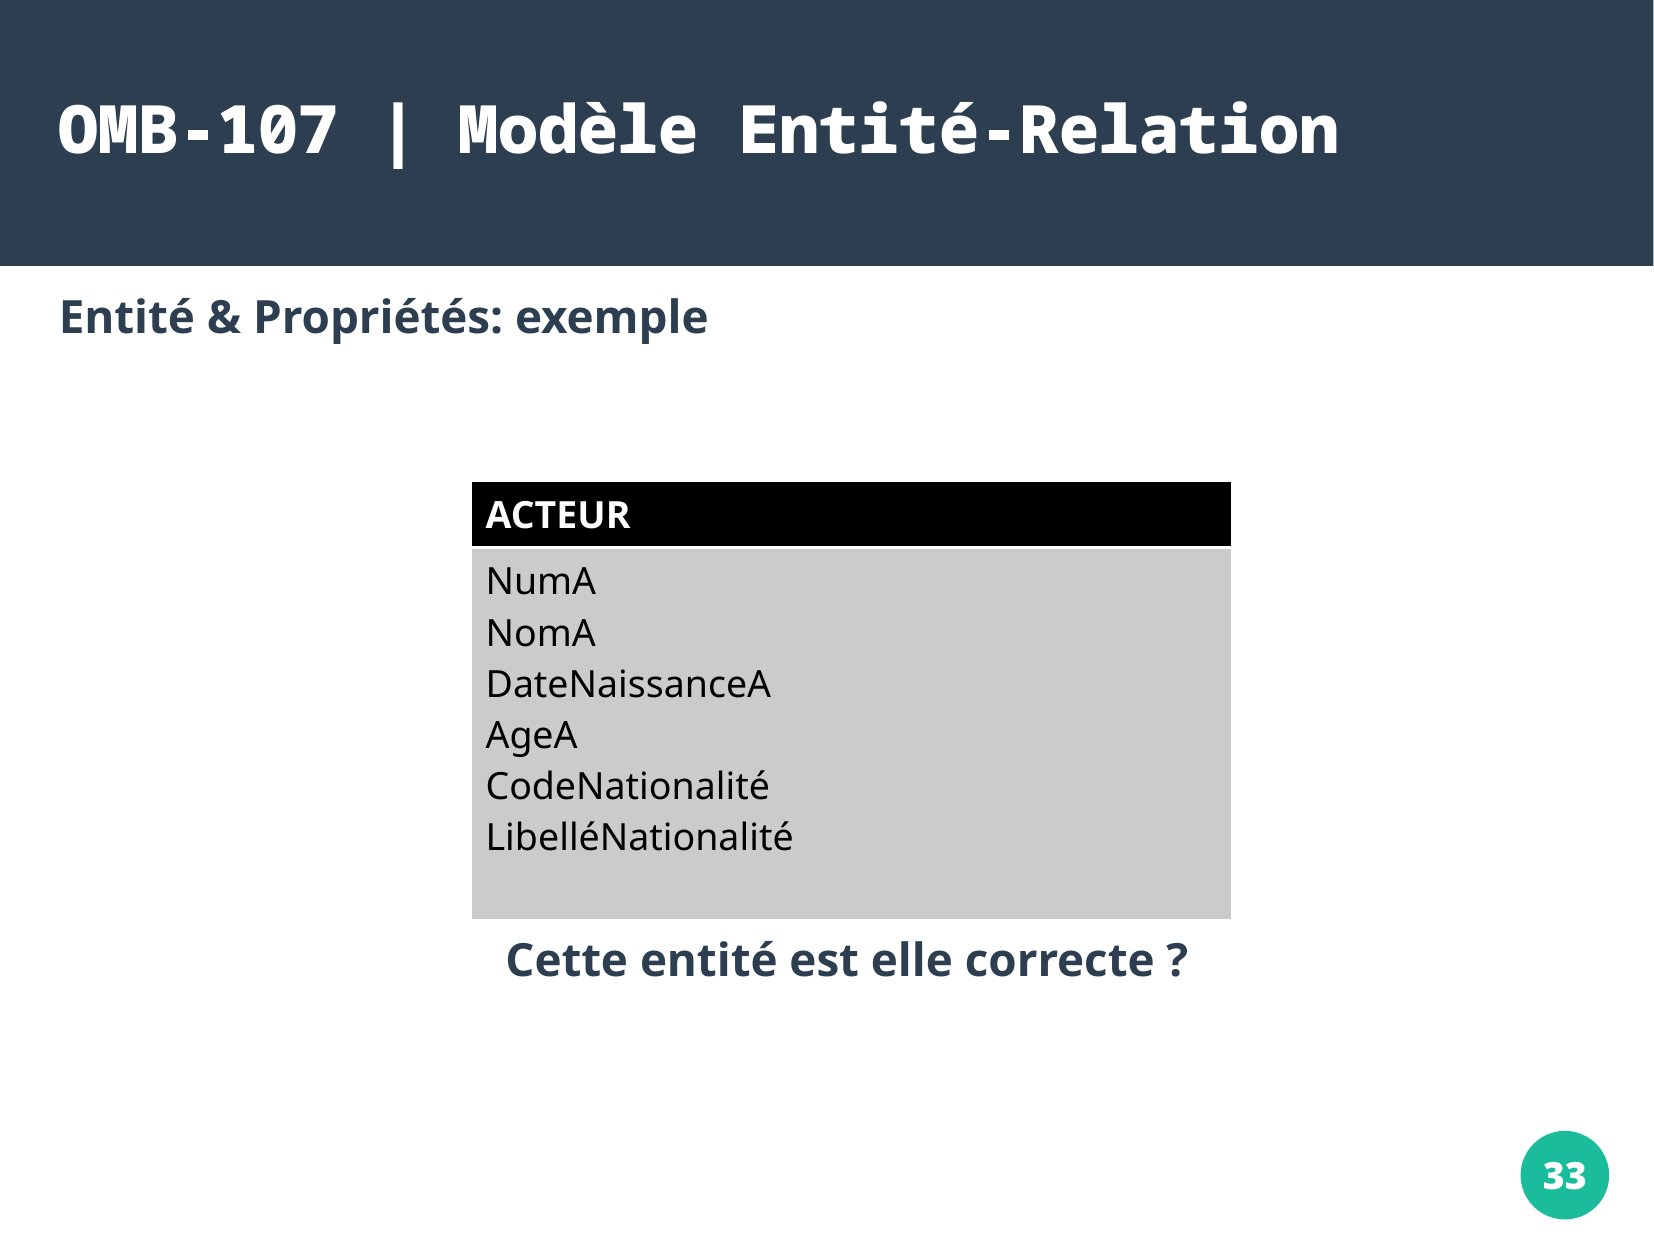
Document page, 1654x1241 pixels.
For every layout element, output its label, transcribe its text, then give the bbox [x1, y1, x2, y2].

table_header ACTEUR [472, 482, 1231, 546]
table_cell NumA NomA DateNaissanceA AgeA CodeNationalité LibelléNationalité [472, 549, 1231, 919]
list Entité & Propriétés: exemple Cette entité est elle correcte ? [58, 285, 1636, 1111]
title OMB-107 | Modèle Entité-Relation [58, 49, 1595, 207]
